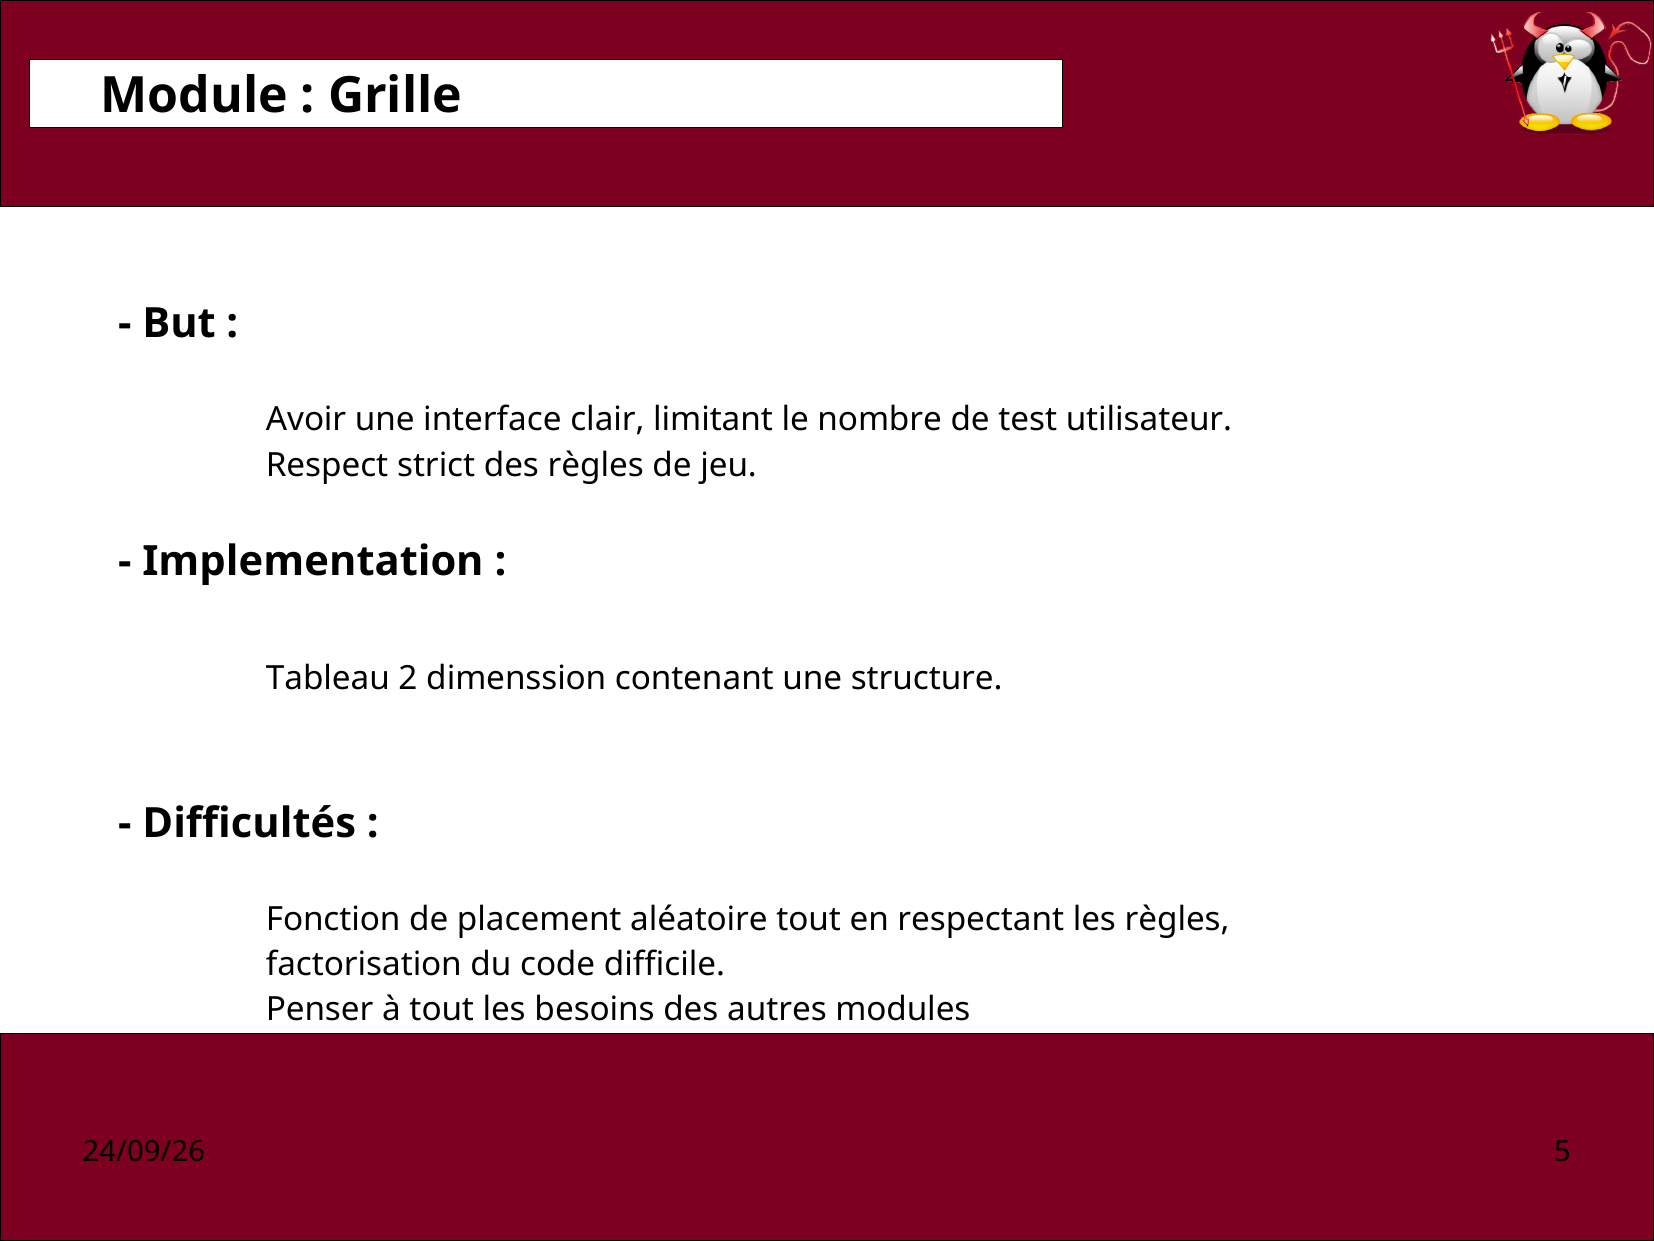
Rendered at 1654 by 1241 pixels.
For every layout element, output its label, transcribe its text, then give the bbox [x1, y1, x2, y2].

picture [1476, 0, 1654, 178]
text_box Module : Grille [29, 59, 1063, 122]
text_box - But : Avoir une interface clair, limitant le nombre de test utilisateur. Respect strict des règles de jeu. - Implementation : Tableau 2 dimenssion contenant une structure. - Difficultés : Fonction de placement aléatoire tout en respectant les règles, factorisation du code difficile. Penser à tout les besoins des autres modules [118, 236, 1536, 1047]
picture [0, 207, 1654, 1033]
